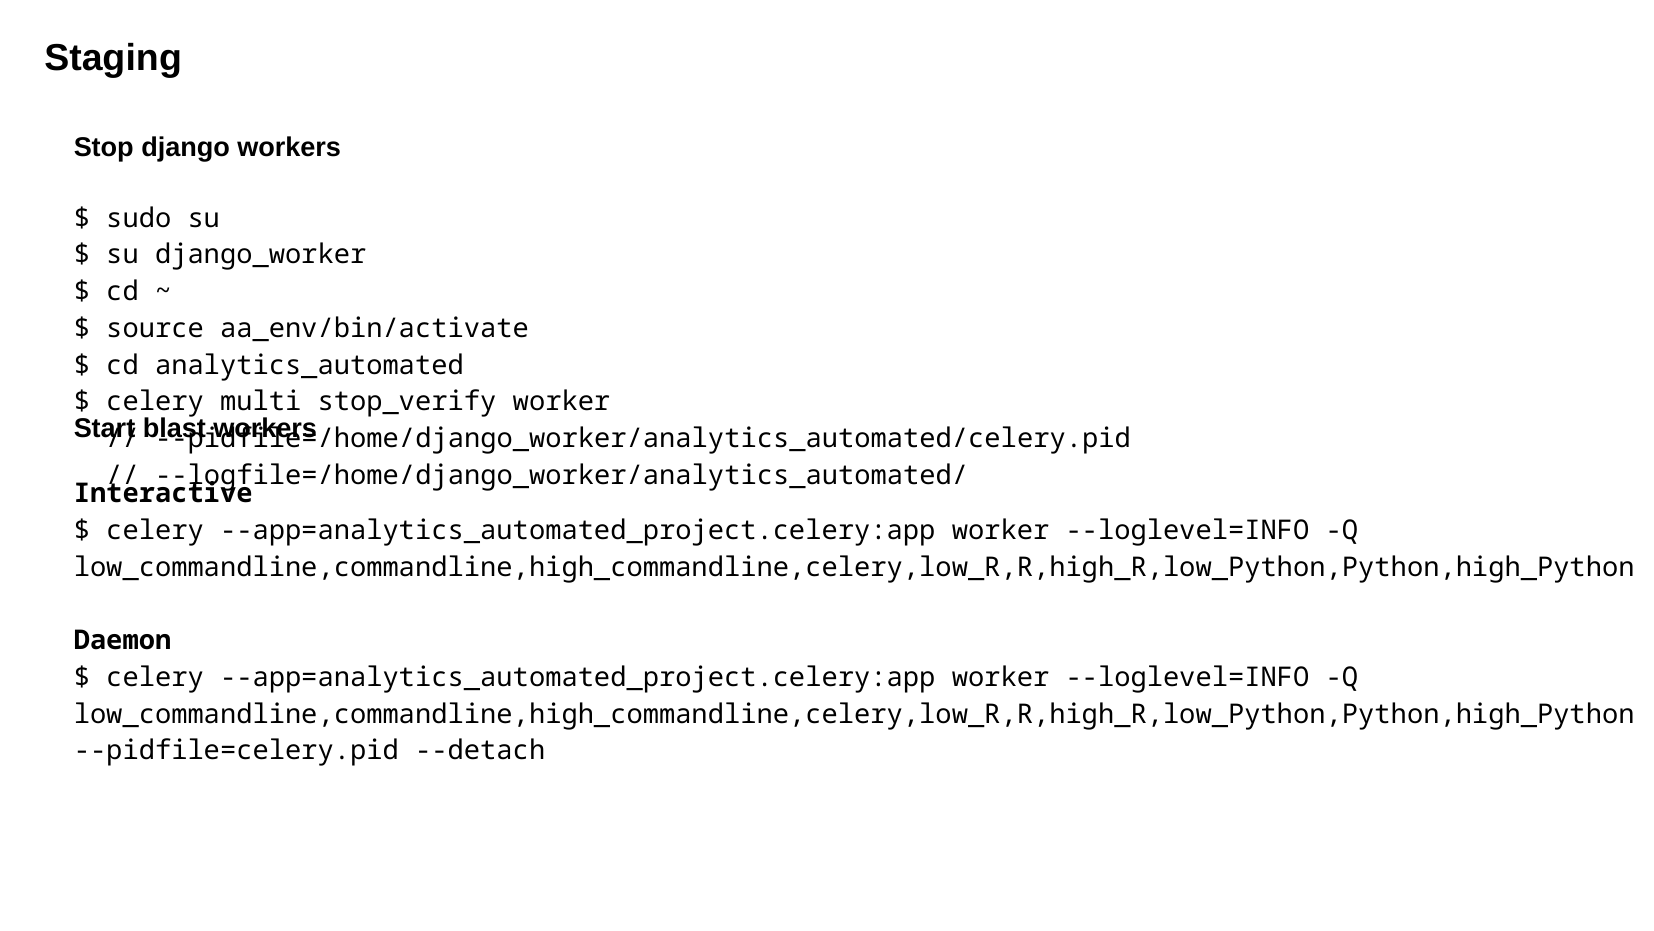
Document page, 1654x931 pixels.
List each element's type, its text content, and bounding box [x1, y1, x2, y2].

text_box Staging [29, 29, 197, 87]
text_box Start blast workers Interactive $ celery --app=analytics_automated_project.celery:app worker --loglevel=INFO -Q low_commandline,commandline,high_commandline,celery,low_R,R,high_R,low_Python,Python,high_Python Daemon $ celery --app=analytics_automated_project.celery:app worker --loglevel=INFO -Q low_commandline,commandline,high_commandline,celery,low_R,R,high_R,low_Python,Python,high_Python--pidfile=celery.pid --detach [59, 406, 1654, 698]
text_box Stop django workers $ sudo su $ su django_worker $ cd ~ $ source aa_env/bin/activate $ cd analytics_automated $ celery multi stop_verify worker // --pidfile=/home/django_worker/analytics_automated/celery.pid // --logfile=/home/django_worker/analytics_automated/ [59, 124, 1565, 406]
